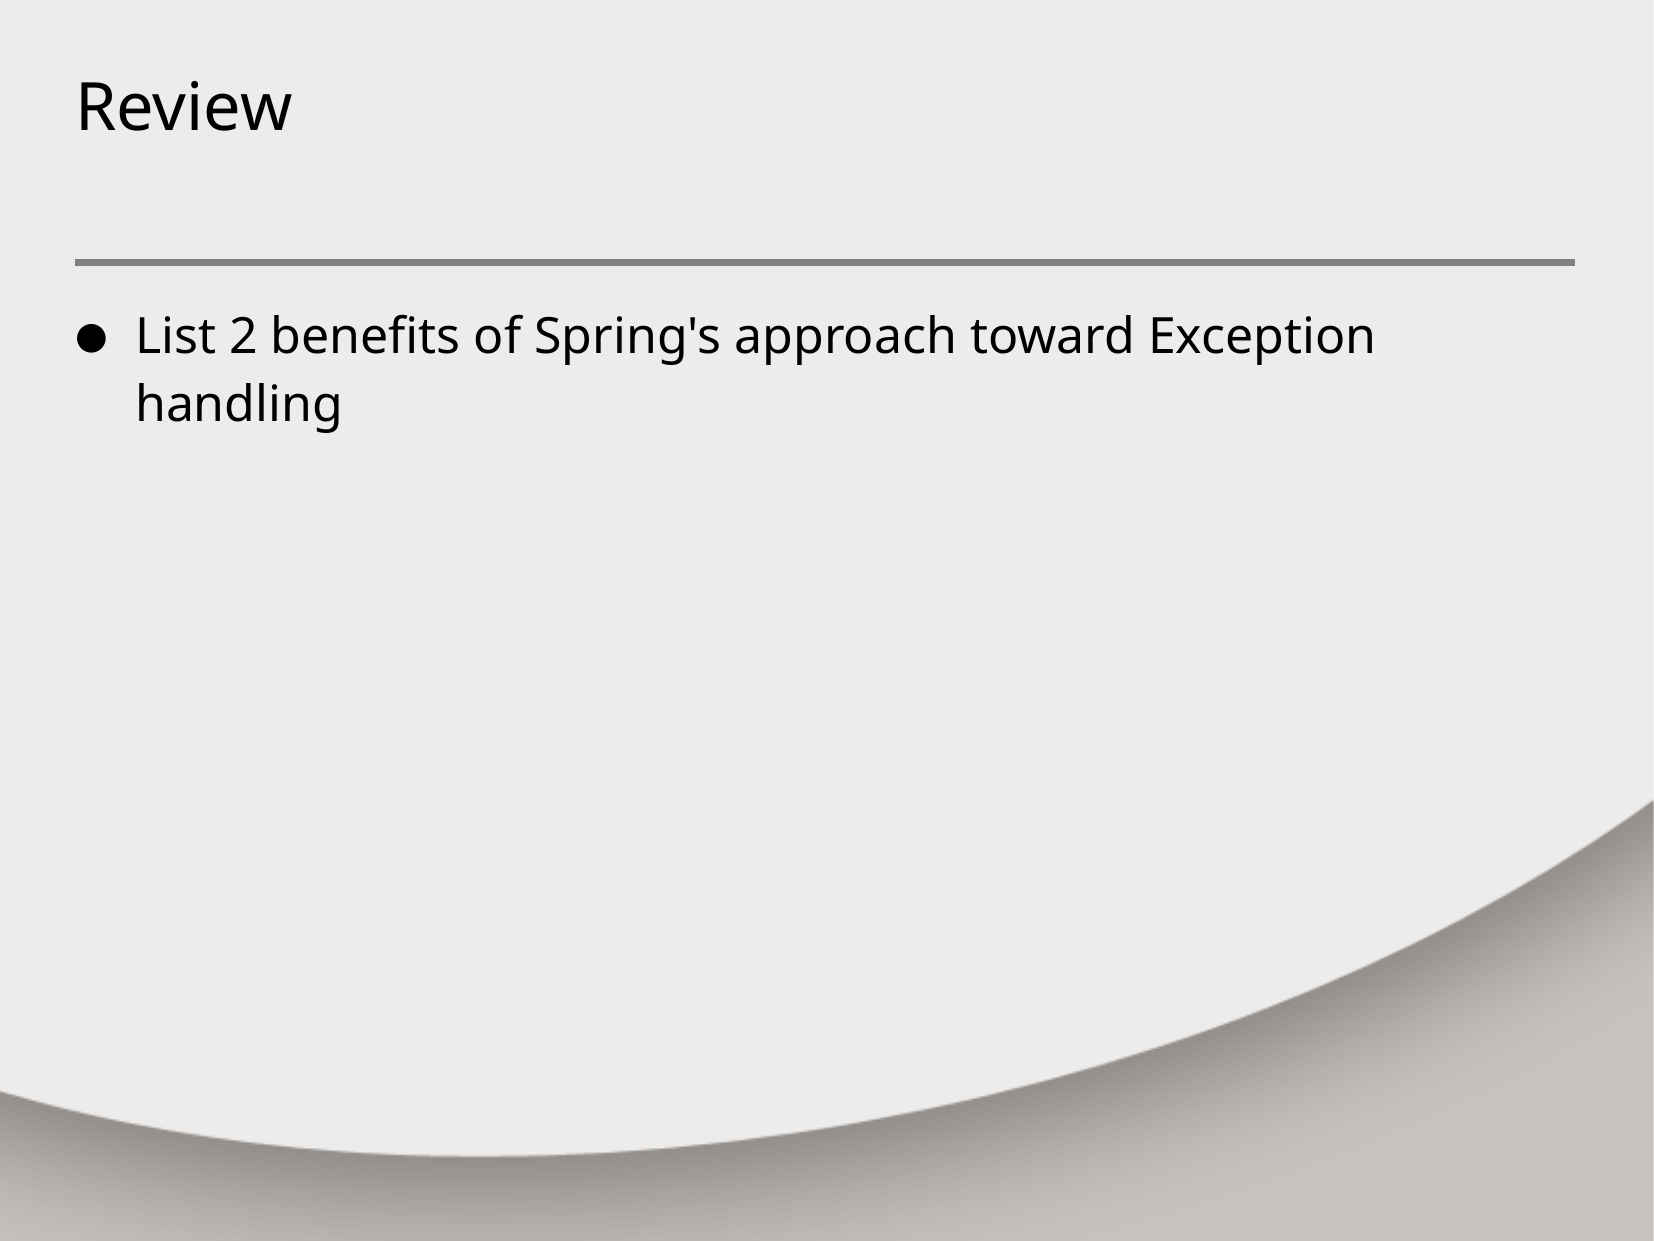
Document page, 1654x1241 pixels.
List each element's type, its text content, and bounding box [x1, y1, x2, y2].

picture [0, 0, 1654, 1241]
title Review [75, 75, 1576, 226]
list List 2 benefits of Spring's approach toward Exception handling [75, 300, 1576, 1163]
